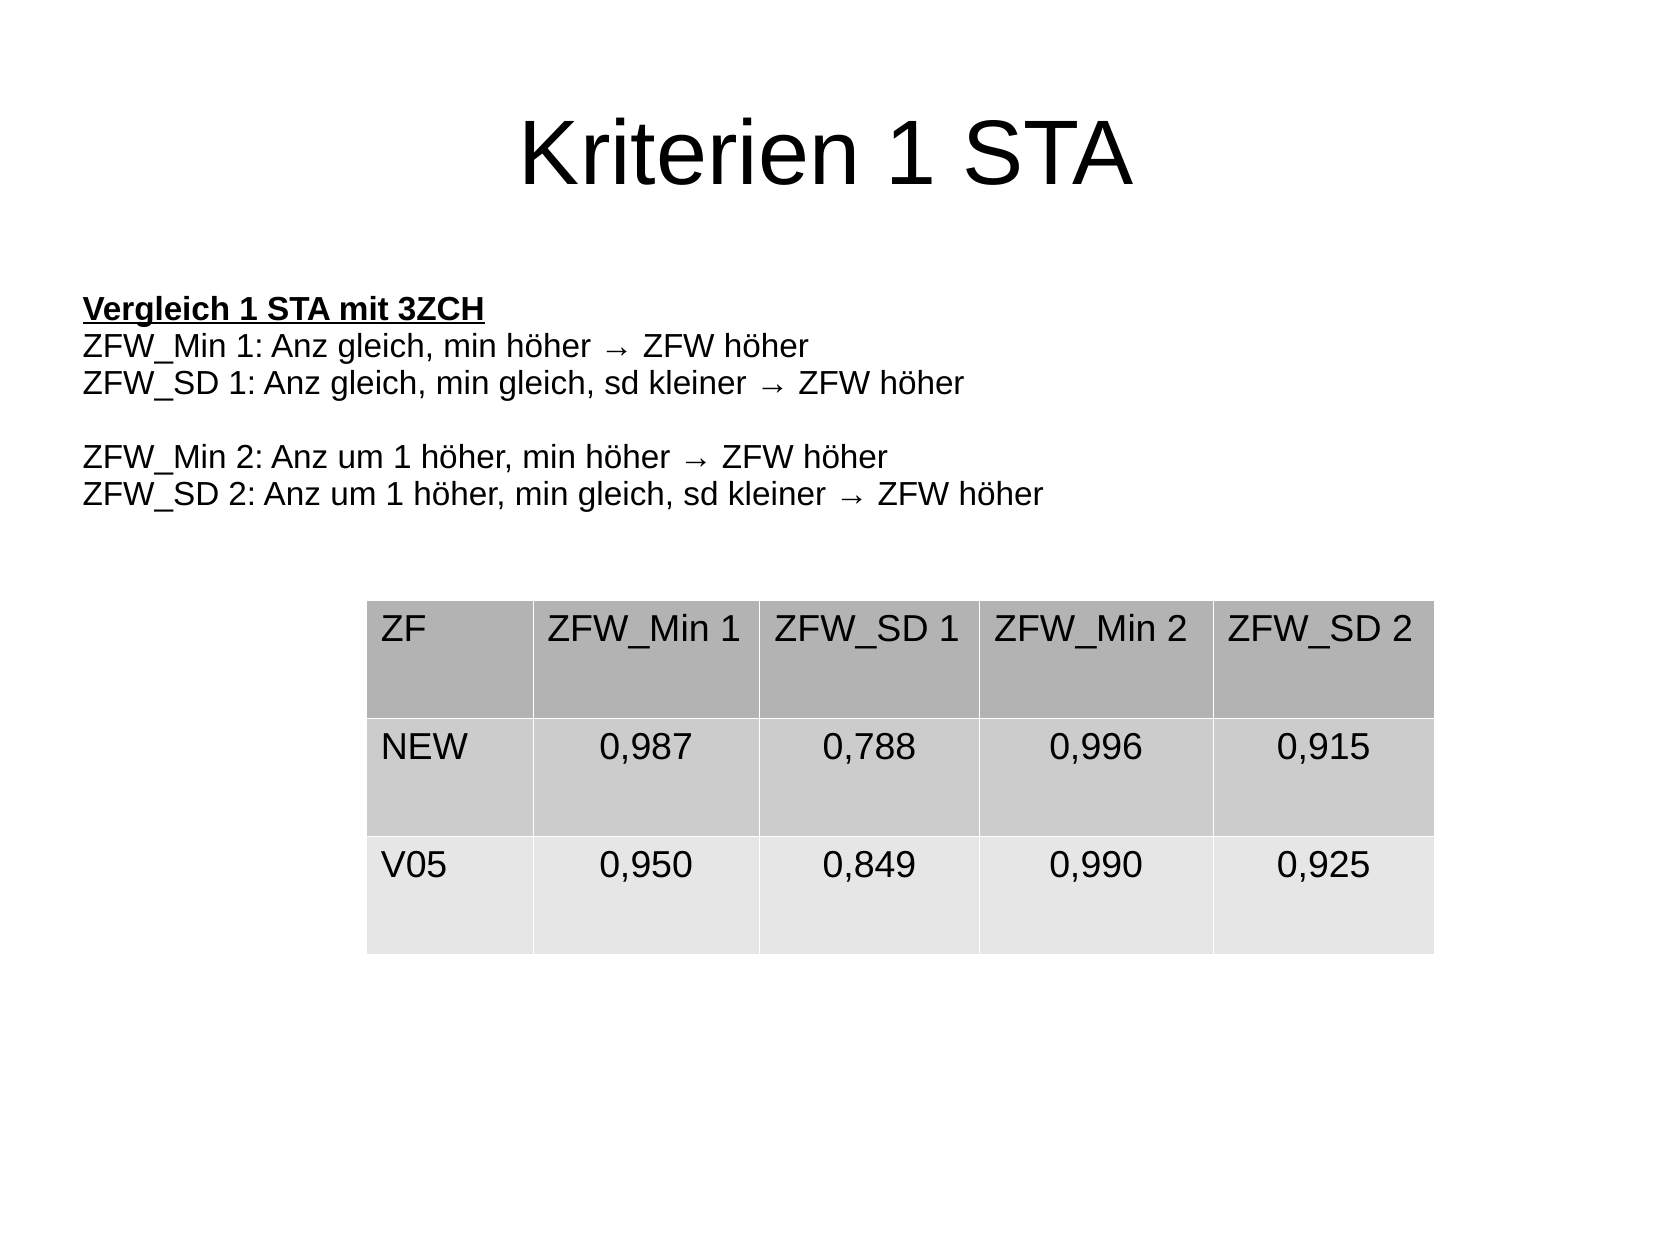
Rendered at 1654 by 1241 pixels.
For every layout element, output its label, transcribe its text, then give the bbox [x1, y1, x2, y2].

title Kriterien 1 STA [82, 49, 1571, 257]
table_cell 0,925 [1214, 837, 1434, 954]
table_cell 0,987 [534, 719, 759, 836]
table_header ZFW_SD 2 [1214, 601, 1434, 718]
subtitle Vergleich 1 STA mit 3ZCH ZFW_Min 1: Anz gleich, min höher → ZFW höher ZFW_SD 1: Anz gleich, min gleich, sd kleiner → ZFW höher ZFW_Min 2: Anz um 1 höher, min höher → ZFW höher ZFW_SD 2: Anz um 1 höher, min gleich, sd kleiner → ZFW höher [82, 290, 1571, 1010]
table_cell 0,915 [1214, 719, 1434, 836]
table_header ZFW_Min 1 [534, 601, 759, 718]
table_cell 0,788 [760, 719, 979, 836]
table_cell 0,996 [980, 719, 1213, 836]
table_cell 0,849 [760, 837, 979, 954]
table_cell 0,950 [534, 837, 759, 954]
table_cell NEW [367, 719, 533, 836]
table_header ZF [367, 601, 533, 718]
table_header ZFW_SD 1 [760, 601, 979, 718]
table_header ZFW_Min 2 [980, 601, 1213, 718]
table_cell V05 [367, 837, 533, 954]
table_cell 0,990 [980, 837, 1213, 954]
